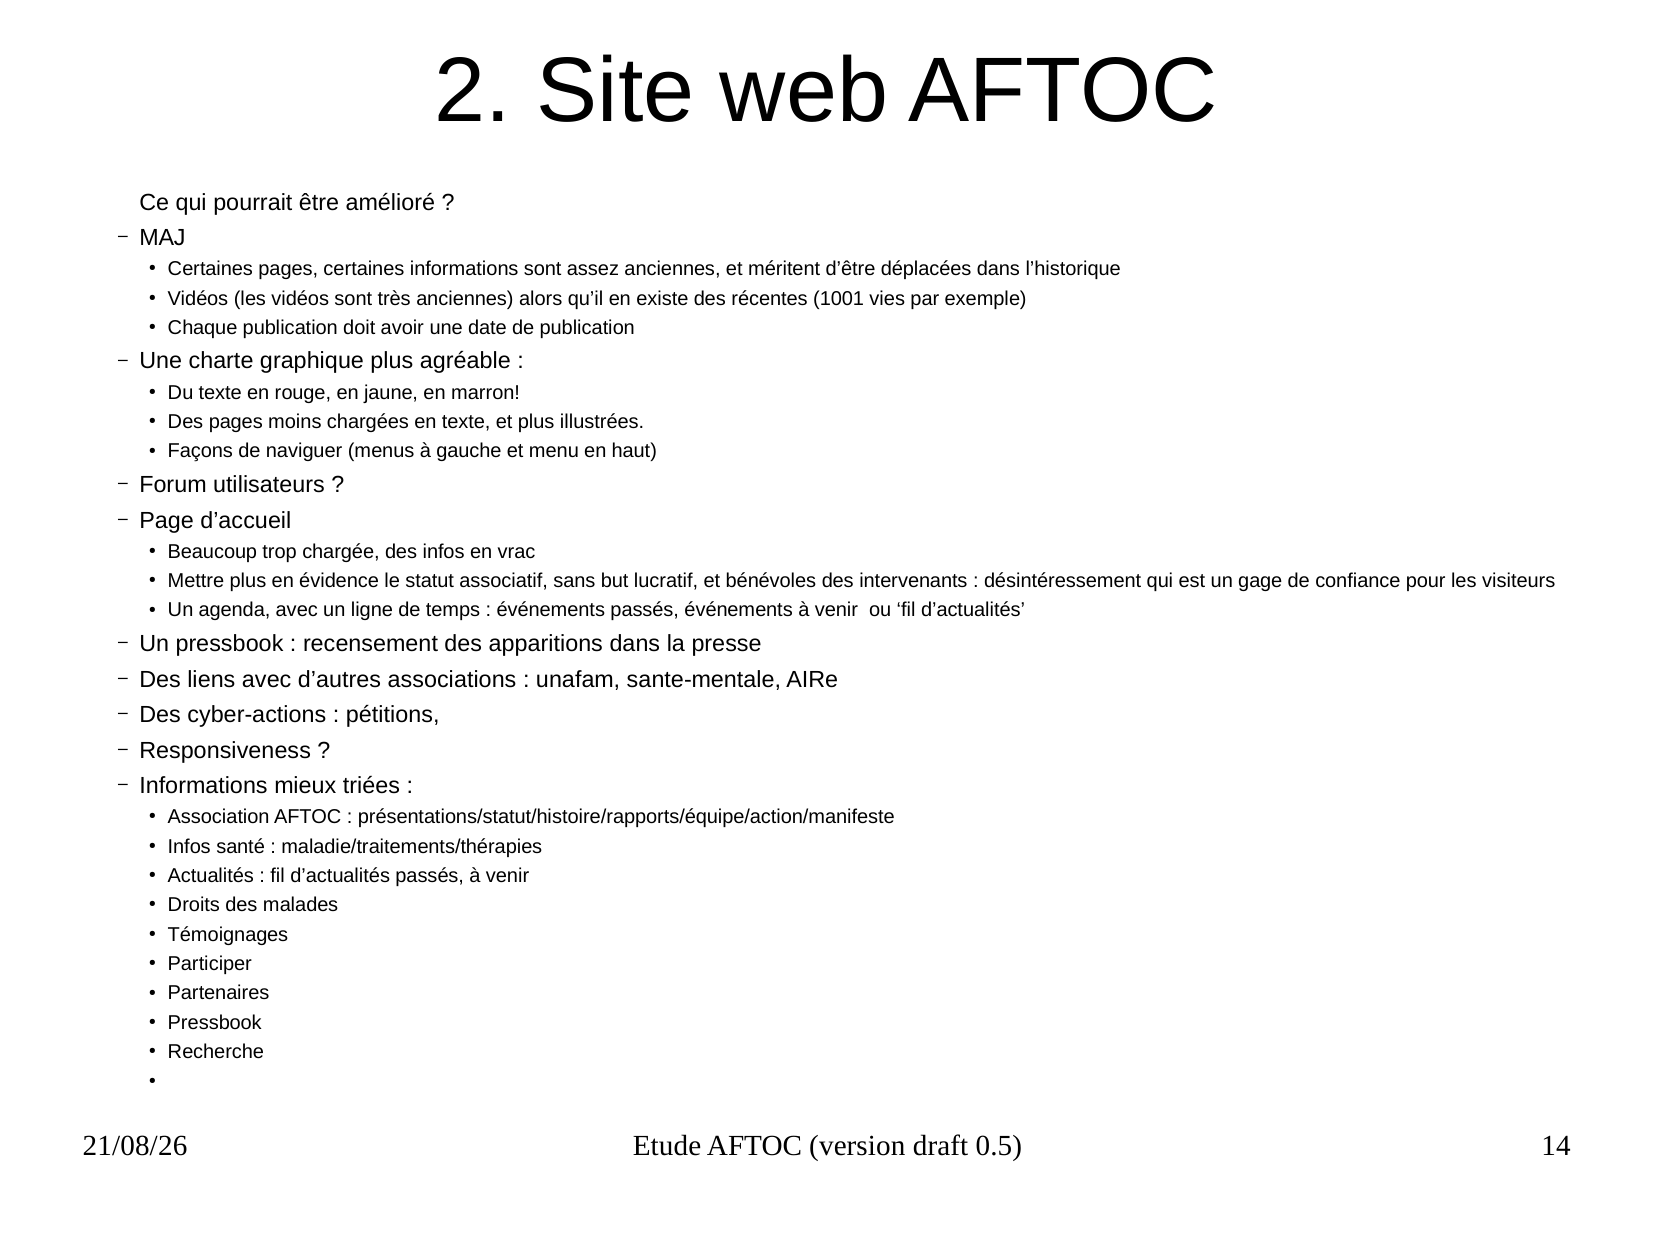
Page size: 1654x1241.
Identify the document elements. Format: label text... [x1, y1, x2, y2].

title 2. Site web AFTOC [82, 38, 1571, 141]
list Ce qui pourrait être amélioré ? MAJ Certaines pages, certaines informations sont assez anciennes, et méritent d’être déplacées dans l’historique Vidéos (les vidéos sont très anciennes) alors qu’il en existe des récentes (1001 vies par exemple) Chaque publication doit avoir une date de publication Une charte graphique plus agréable : Du texte en rouge, en jaune, en marron! Des pages moins chargées en texte, et plus illustrées. Façons de naviguer (menus à gauche et menu en haut) Forum utilisateurs ? Page d’accueil Beaucoup trop chargée, des infos en vrac Mettre plus en évidence le statut associatif, sans but lucratif, et bénévoles des intervenants : désintéressement qui est un gage de confiance pour les visiteurs Un agenda, avec un ligne de temps : événements passés, événements à venir ou ‘fil d’actualités’ Un pressbook : recensement des apparitions dans la presse Des liens avec d’autres associations : unafam, sante-mentale, AIRe Des cyber-actions : pétitions, Responsiveness ? Informations mieux triées : Association AFTOC : présentations/statut/histoire/rapports/équipe/action/manifeste Infos santé : maladie/traitements/thérapies Actualités : fil d’actualités passés, à venir Droits des malades Témoignages Participer Partenaires Pressbook Recherche [82, 188, 1571, 1075]
